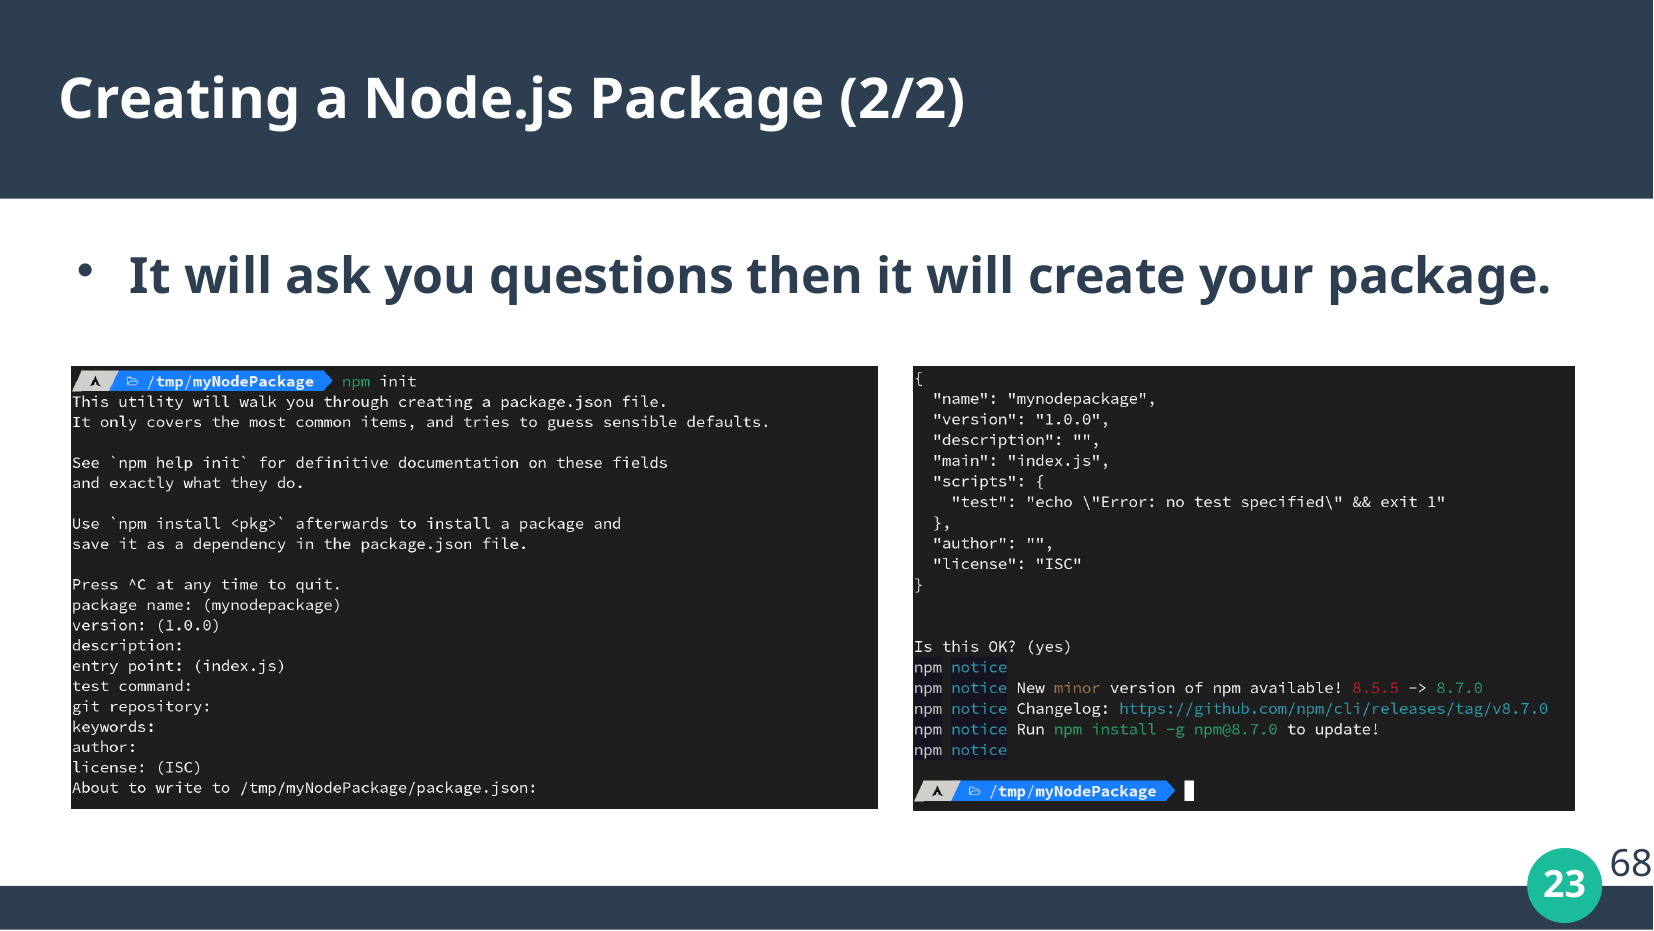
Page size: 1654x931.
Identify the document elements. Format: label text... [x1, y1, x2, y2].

picture [71, 366, 878, 809]
title Creating a Node.js Package (2/2) [59, 37, 1594, 155]
picture [913, 366, 1575, 811]
list It will ask you questions then it will create your package. [59, 243, 1594, 337]
text_box 68 [1588, 830, 1654, 899]
